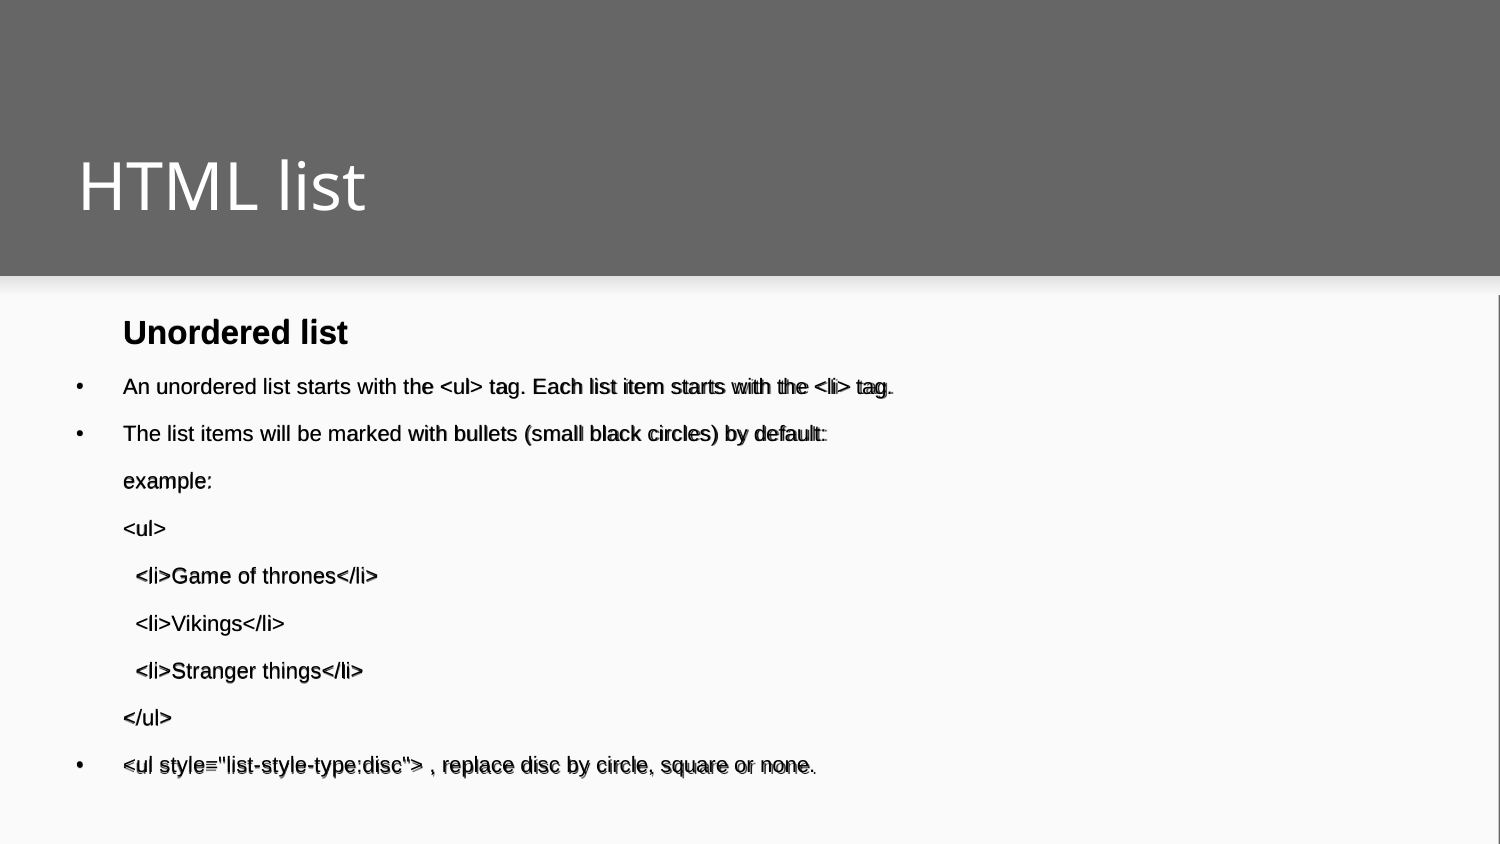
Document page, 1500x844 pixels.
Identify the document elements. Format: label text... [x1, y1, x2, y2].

list Unordered list An unordered list starts with the <ul> tag. Each list item starts with the <li> tag. The list items will be marked with bullets (small black circles) by default: example: <ul> <li>Game of thrones</li> <li>Vikings</li> <li>Stranger things</li> </ul> <ul style="list-style-type:disc"> , replace disc by circle, square or none. [60, 314, 1456, 781]
title HTML list [77, 121, 1427, 248]
